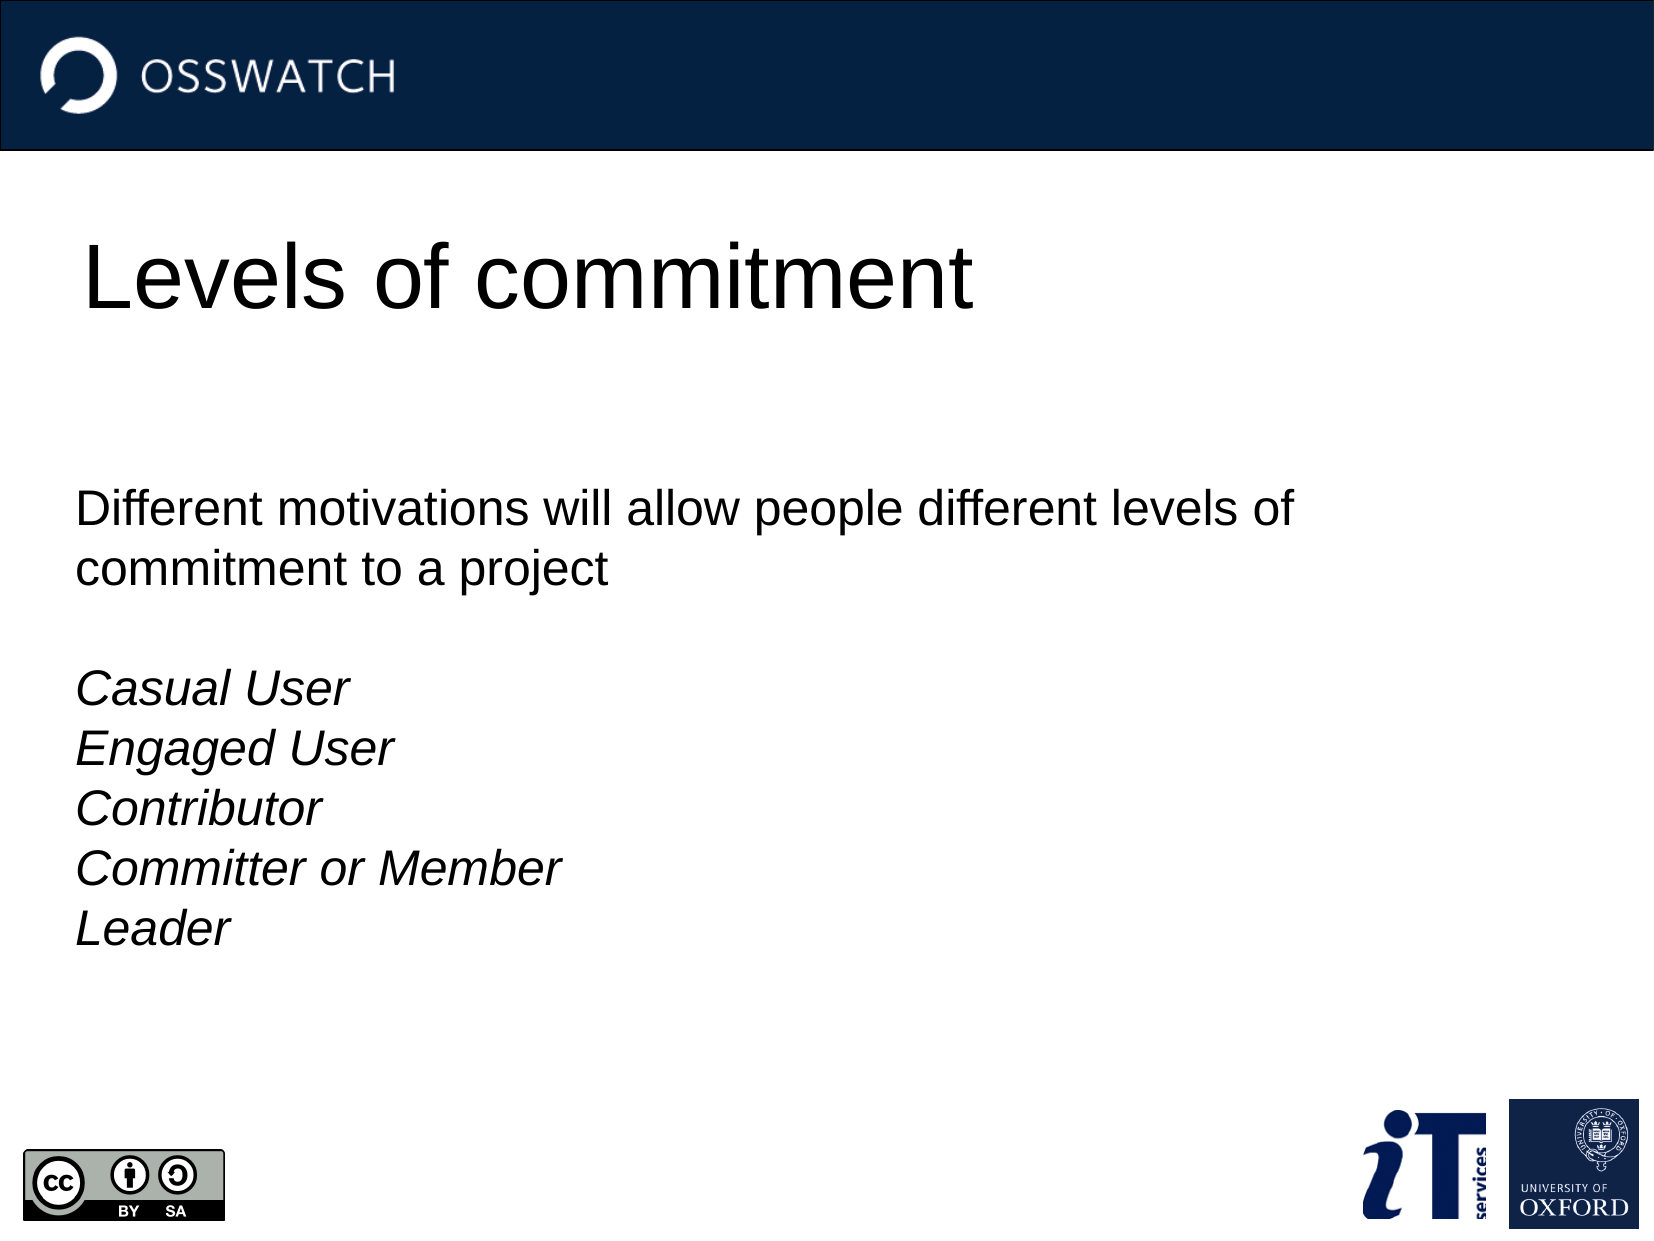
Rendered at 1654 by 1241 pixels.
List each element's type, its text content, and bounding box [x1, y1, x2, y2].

text_box Levels of commitment [82, 169, 1569, 375]
picture [1509, 1099, 1639, 1229]
text_box Different motivations will allow people different levels of commitment to a project Casual User Engaged User Contributor Committer or Member Leader [74, 395, 1562, 1150]
picture [12, 12, 426, 141]
picture [1363, 1150, 1486, 1219]
picture [23, 1149, 225, 1221]
